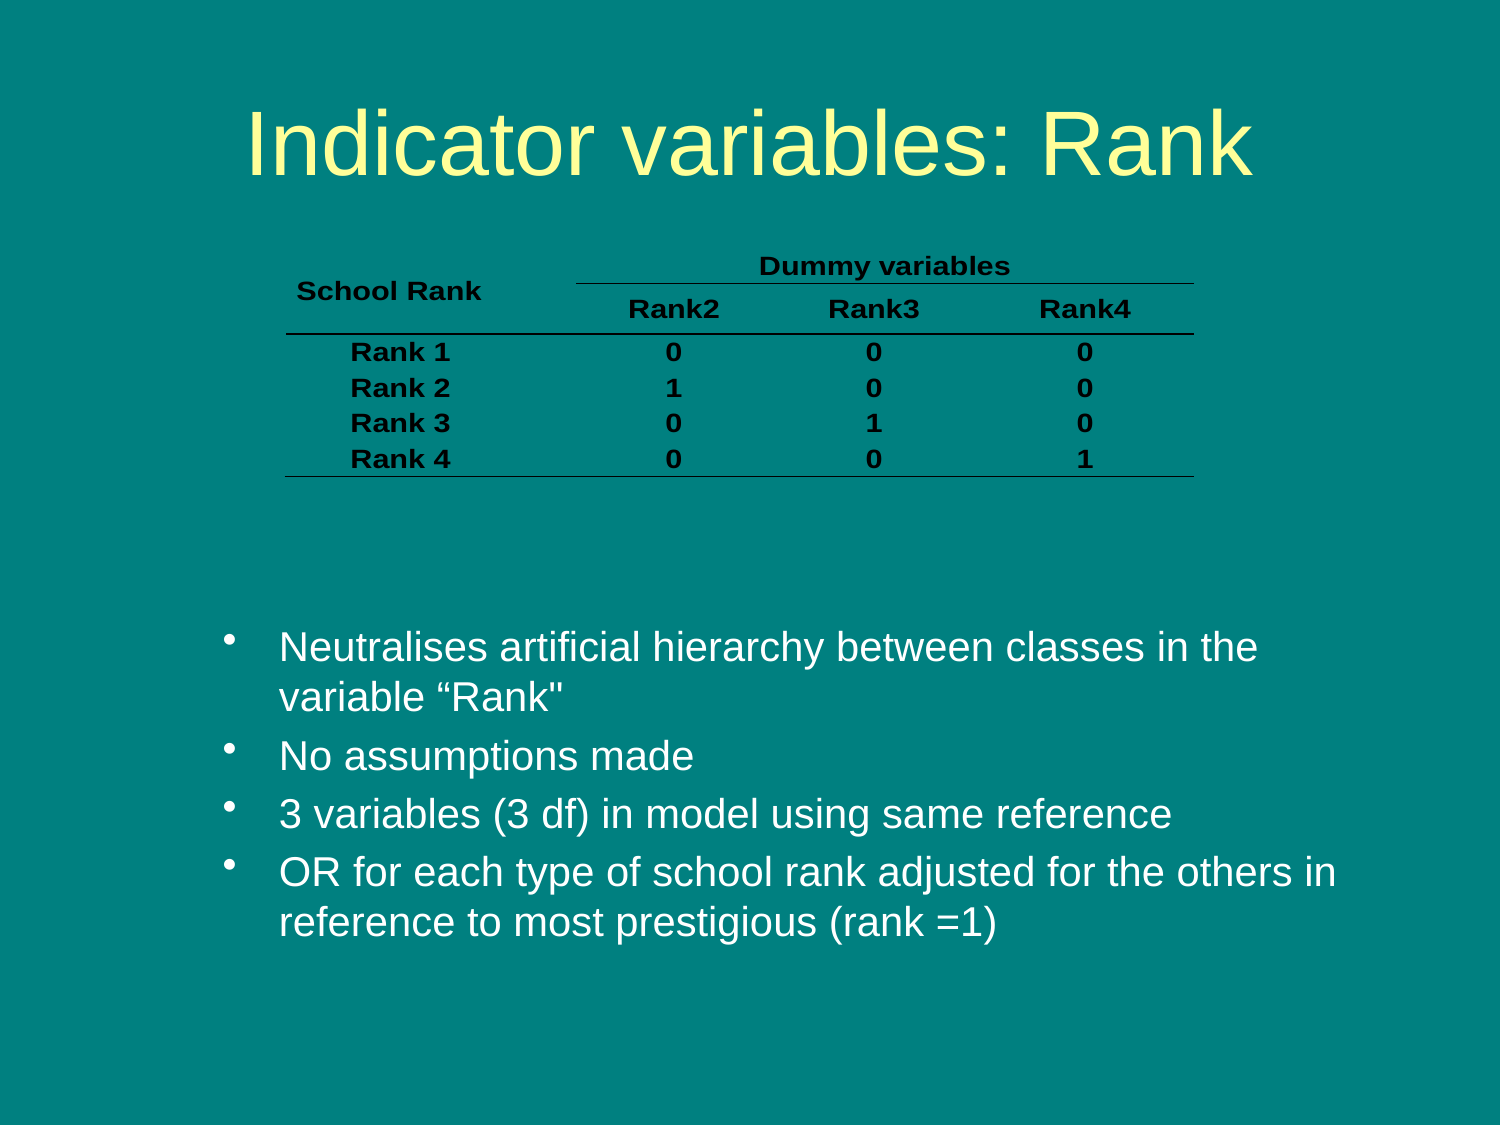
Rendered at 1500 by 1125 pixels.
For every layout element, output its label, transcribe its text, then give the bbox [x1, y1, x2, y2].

list Neutralises artificial hierarchy between classes in the variable “Rank" No assumptions made 3 variables (3 df) in model using same reference OR for each type of school rank adjusted for the others in reference to most prestigious (rank =1) [207, 612, 1385, 1025]
picture [270, 247, 1217, 521]
title Indicator variables: Rank [75, 45, 1425, 233]
chart [271, 249, 1218, 525]
